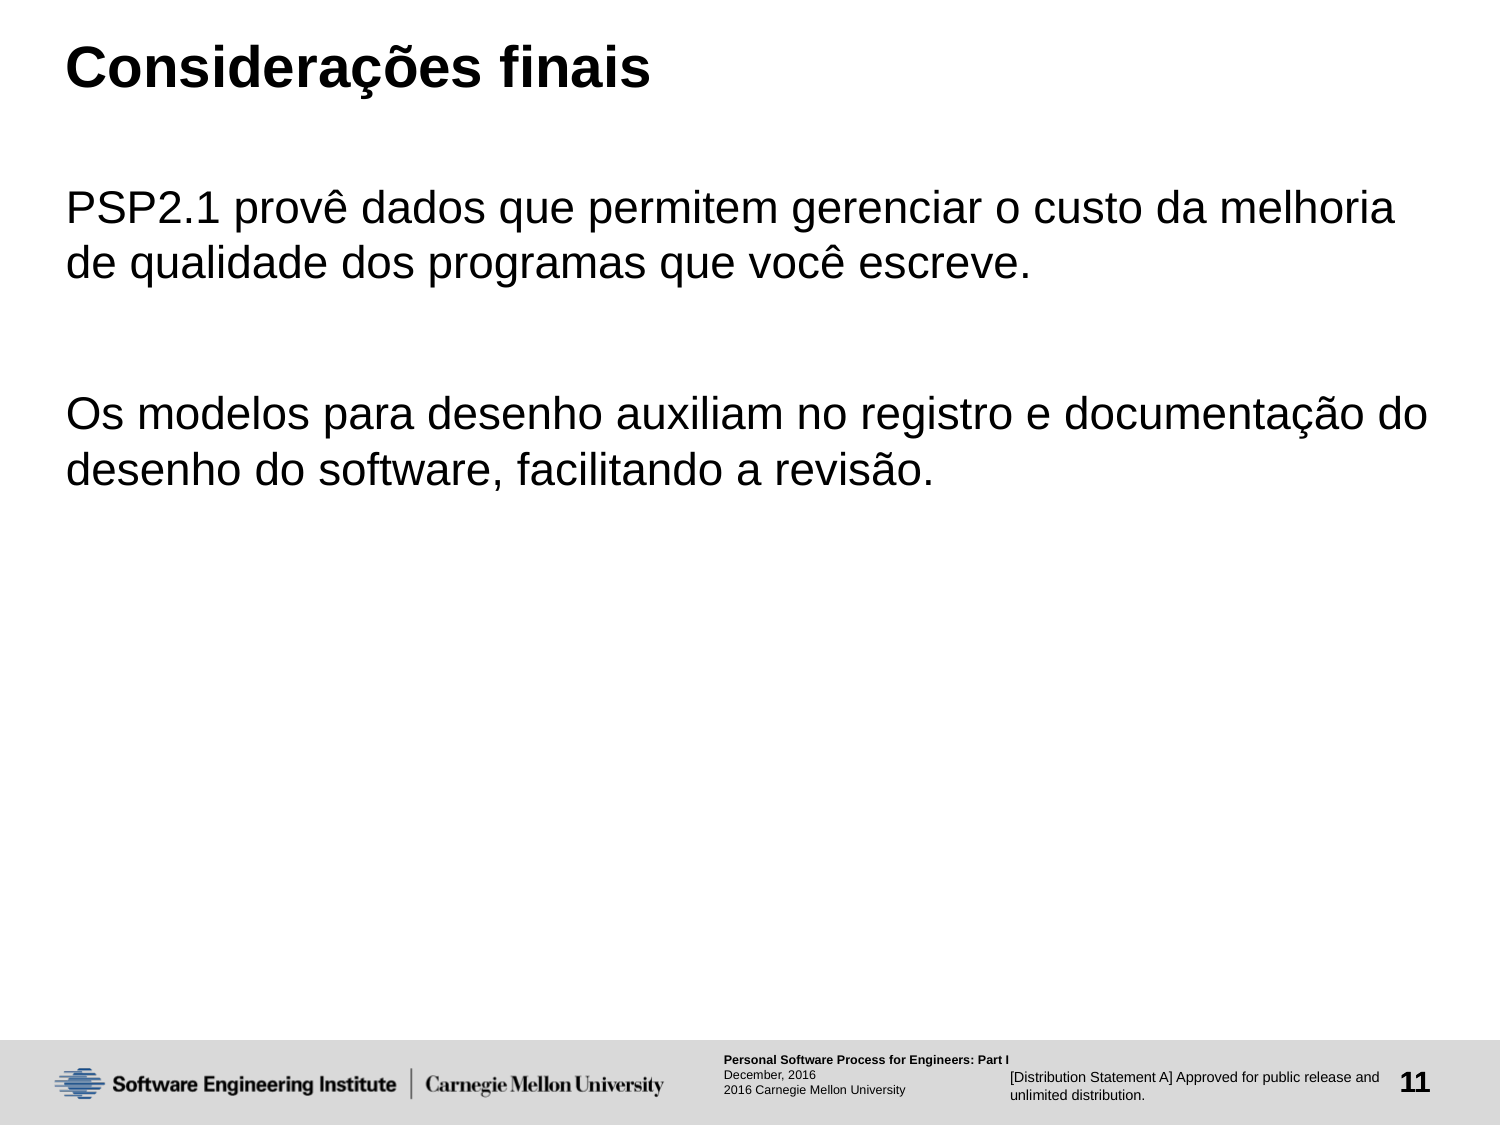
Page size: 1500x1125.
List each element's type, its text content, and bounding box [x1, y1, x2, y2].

list PSP2.1 provê dados que permitem gerenciar o custo da melhoria de qualidade dos programas que você escreve. Os modelos para desenho auxiliam no registro e documentação do desenho do software, facilitando a revisão. [65, 177, 1431, 1000]
title Considerações finais [65, 37, 1313, 148]
picture [46, 1061, 673, 1104]
